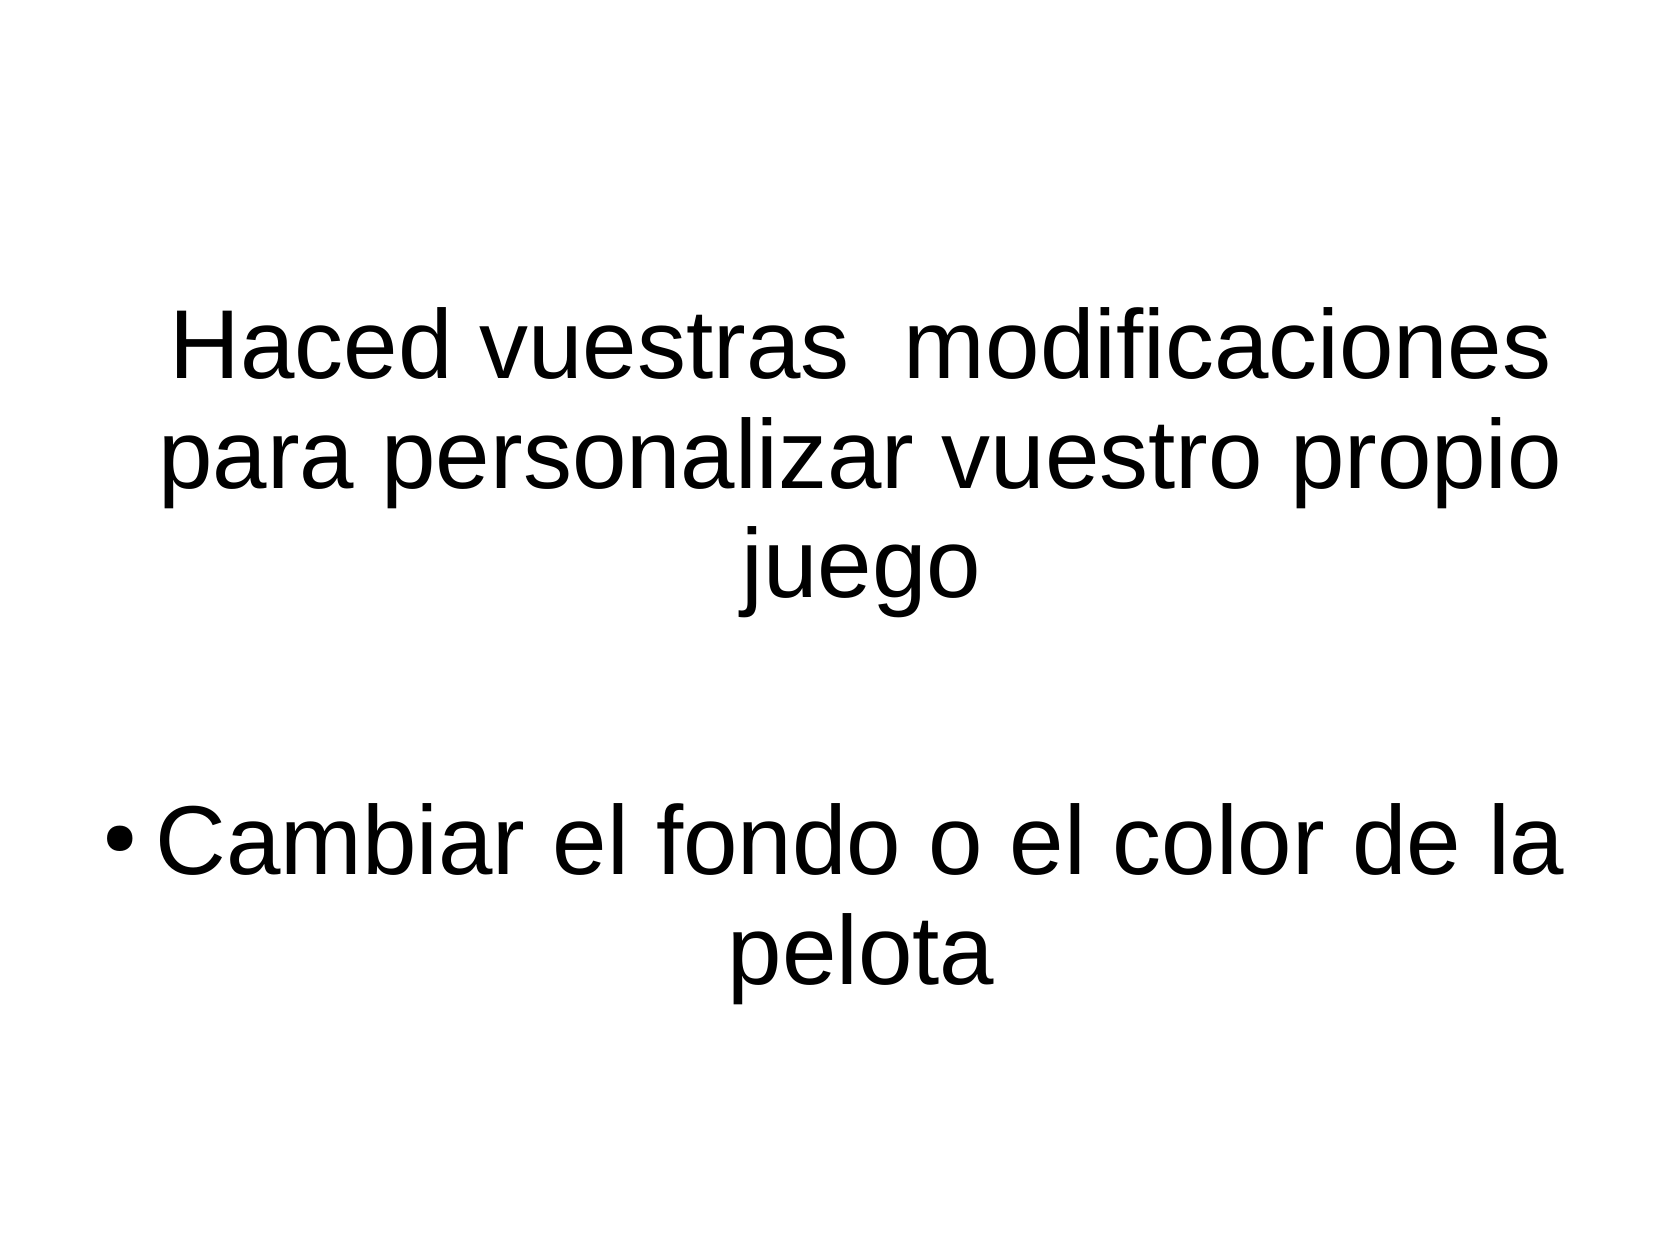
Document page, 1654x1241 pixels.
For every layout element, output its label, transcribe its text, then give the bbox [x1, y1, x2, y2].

list Haced vuestras modificaciones para personalizar vuestro propio juego Cambiar el fondo o el color de la pelota [82, 290, 1571, 1010]
